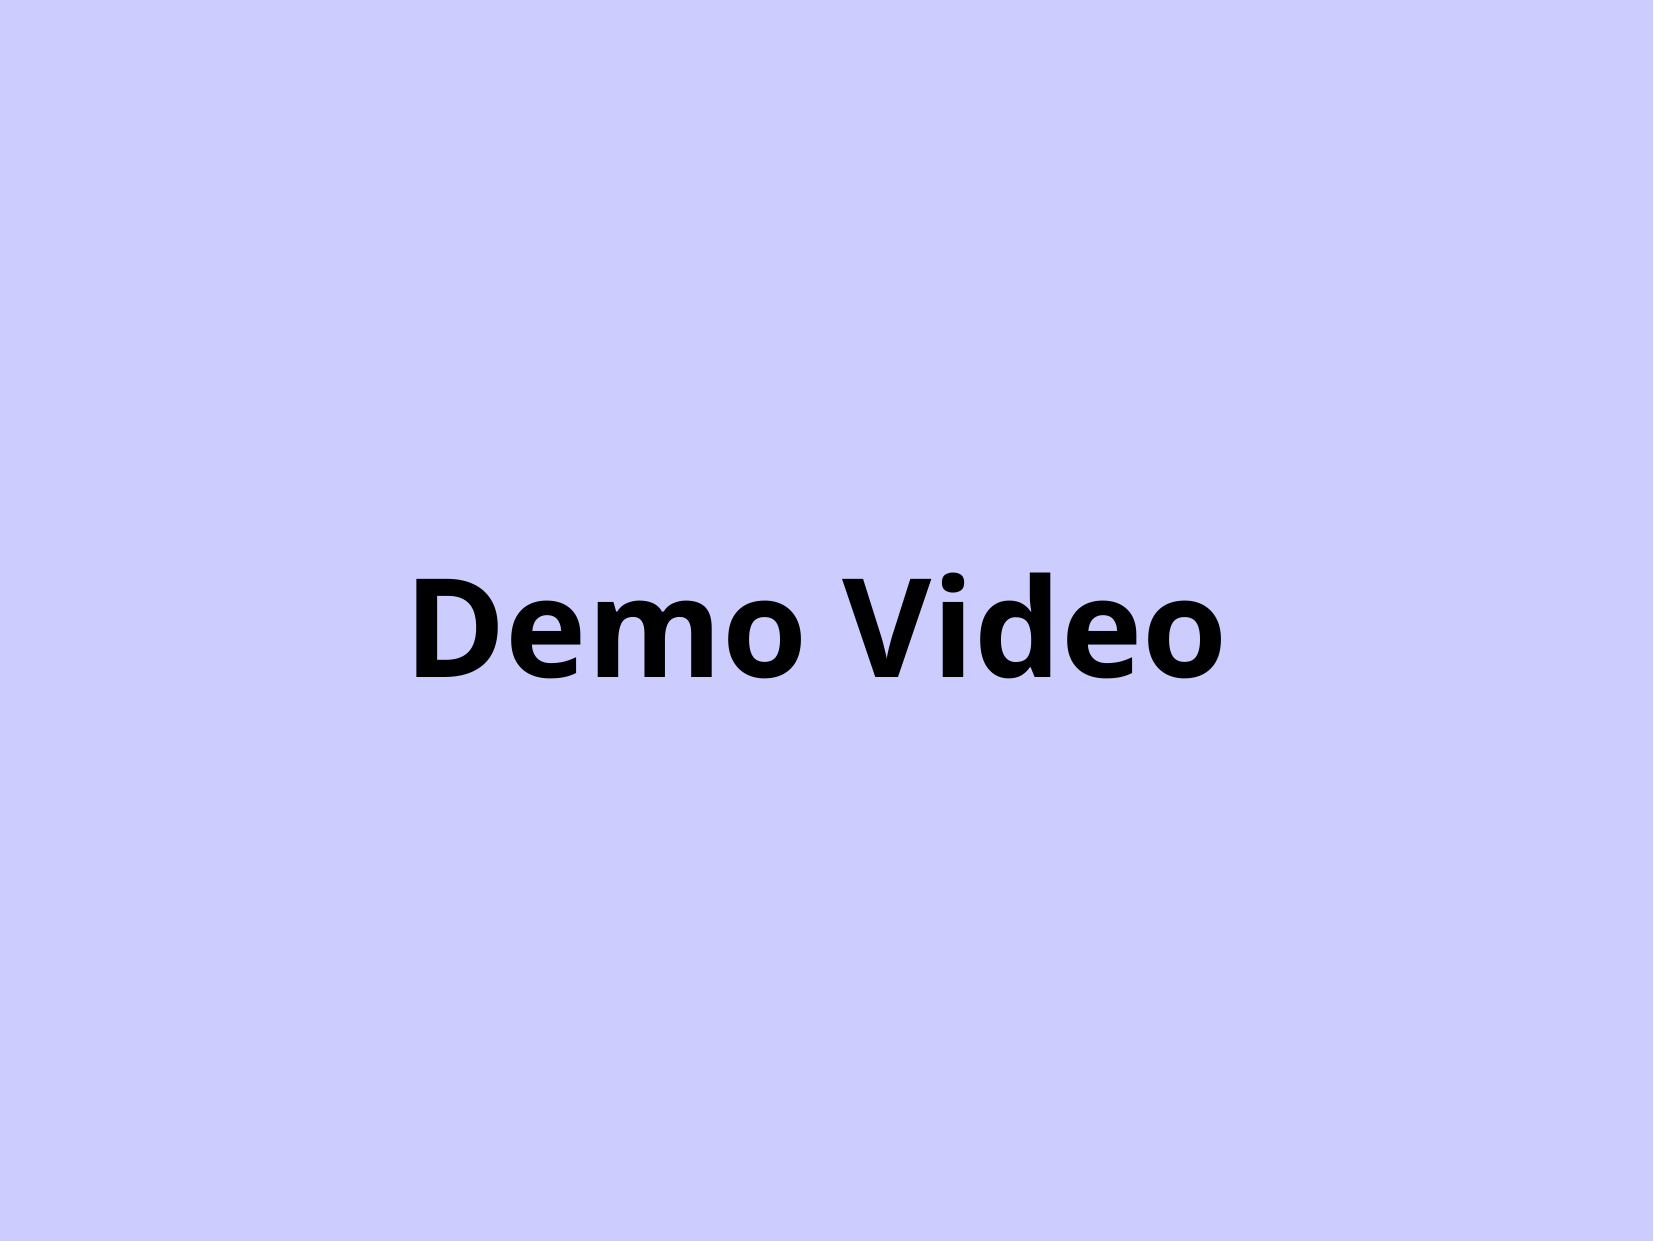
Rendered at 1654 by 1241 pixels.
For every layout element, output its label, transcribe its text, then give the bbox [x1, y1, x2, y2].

title Demo Video [72, 527, 1561, 721]
